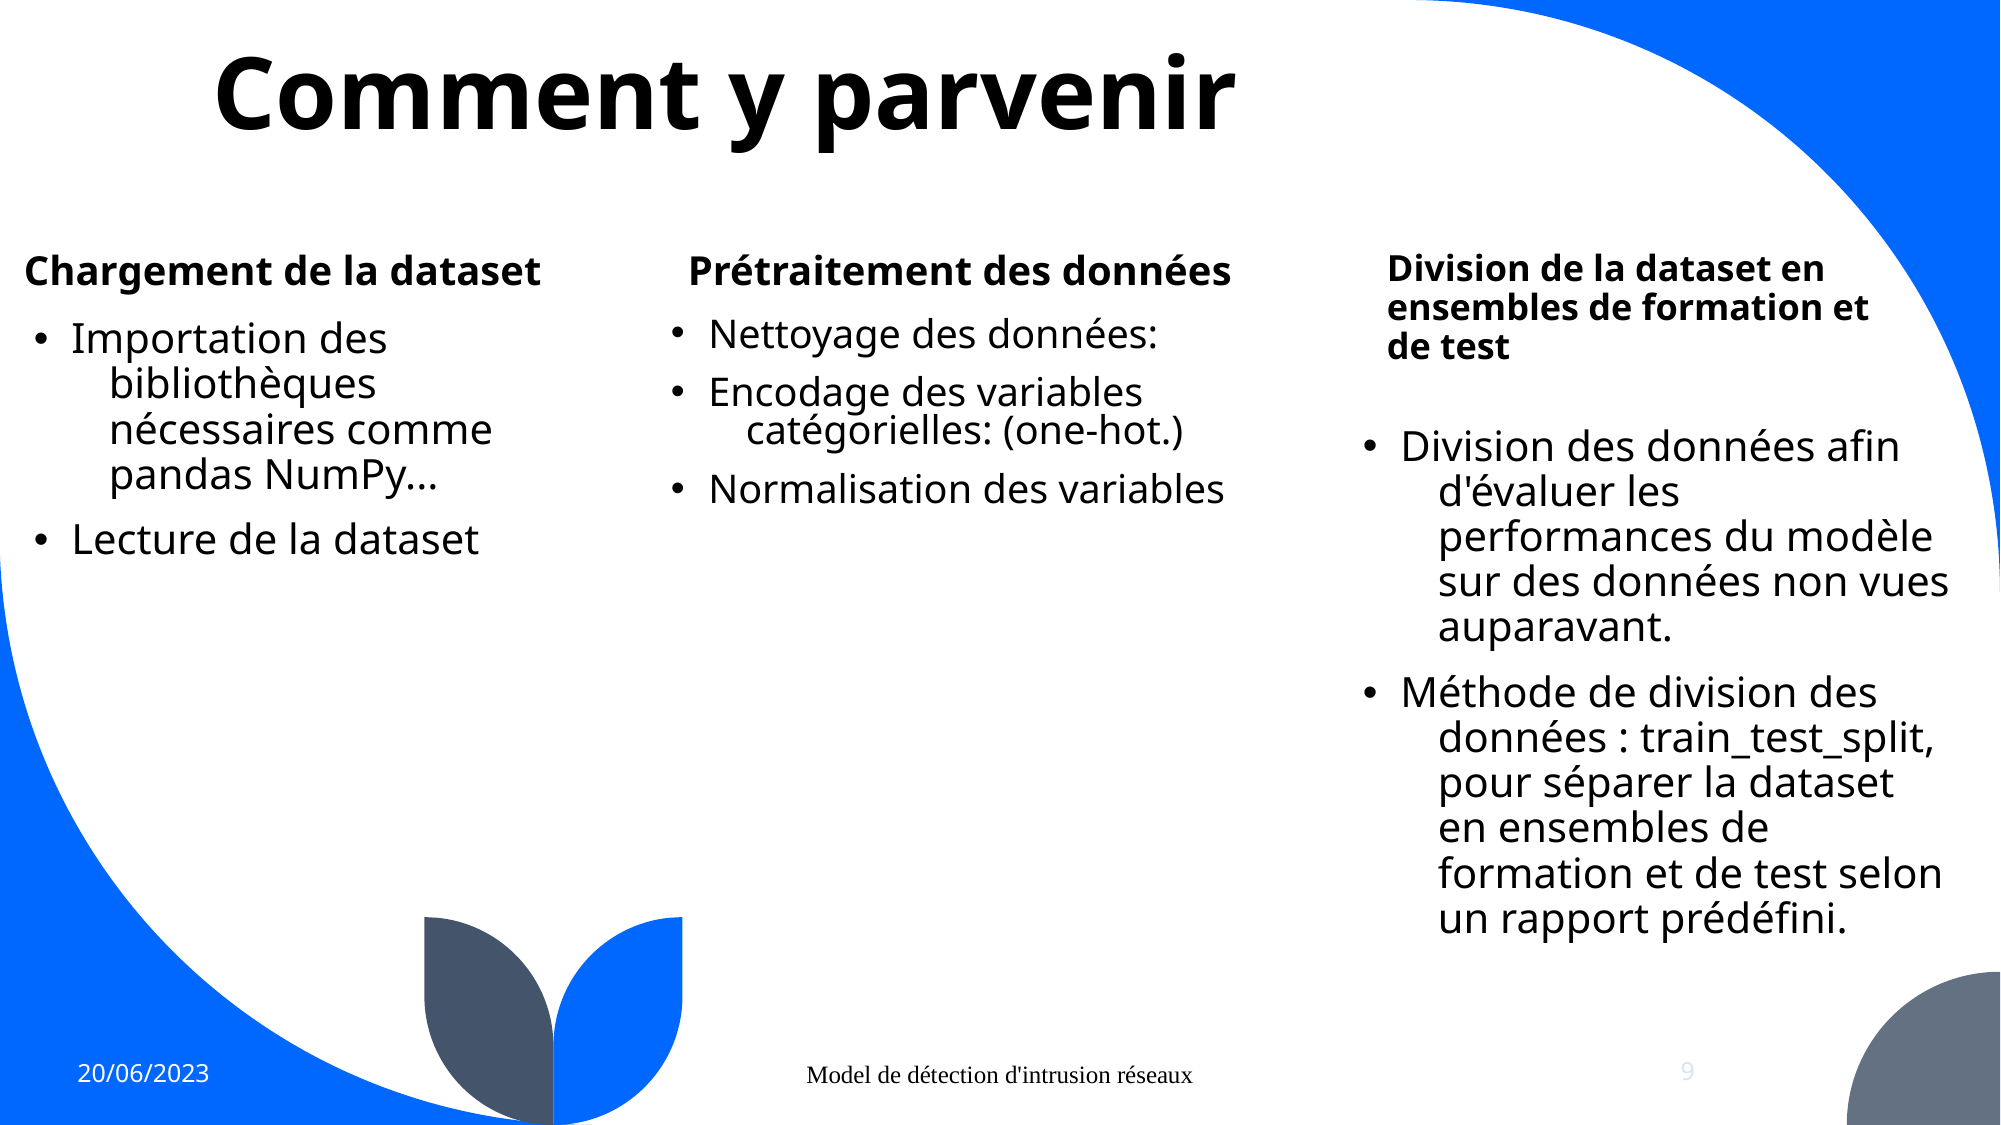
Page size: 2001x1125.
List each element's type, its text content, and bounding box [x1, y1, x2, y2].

list Nettoyage des données: Encodage des variables catégorielles: (one-hot.) Normalisation des variables [655, 310, 1318, 966]
text_box Model de détection d'intrusion réseaux [662, 1042, 1338, 1103]
list Division des données afin d'évaluer les performances du modèle sur des données non vues auparavant. Méthode de division des données : train_test_split, pour séparer la dataset en ensembles de formation et de test selon un rapport prédéfini. [1347, 418, 1967, 1003]
list Chargement de la dataset [8, 243, 650, 329]
list Prétraitement des données [672, 243, 1348, 329]
text_box 20/06/2023 [62, 1042, 353, 1103]
list Importation des bibliothèques nécessaires comme pandas NumPy... Lecture de la dataset [18, 310, 547, 775]
text_box [1665, 1042, 1938, 1103]
title Comment y parvenir [197, 0, 1802, 159]
list Division de la dataset en ensembles de formation et de test [1371, 243, 1893, 378]
